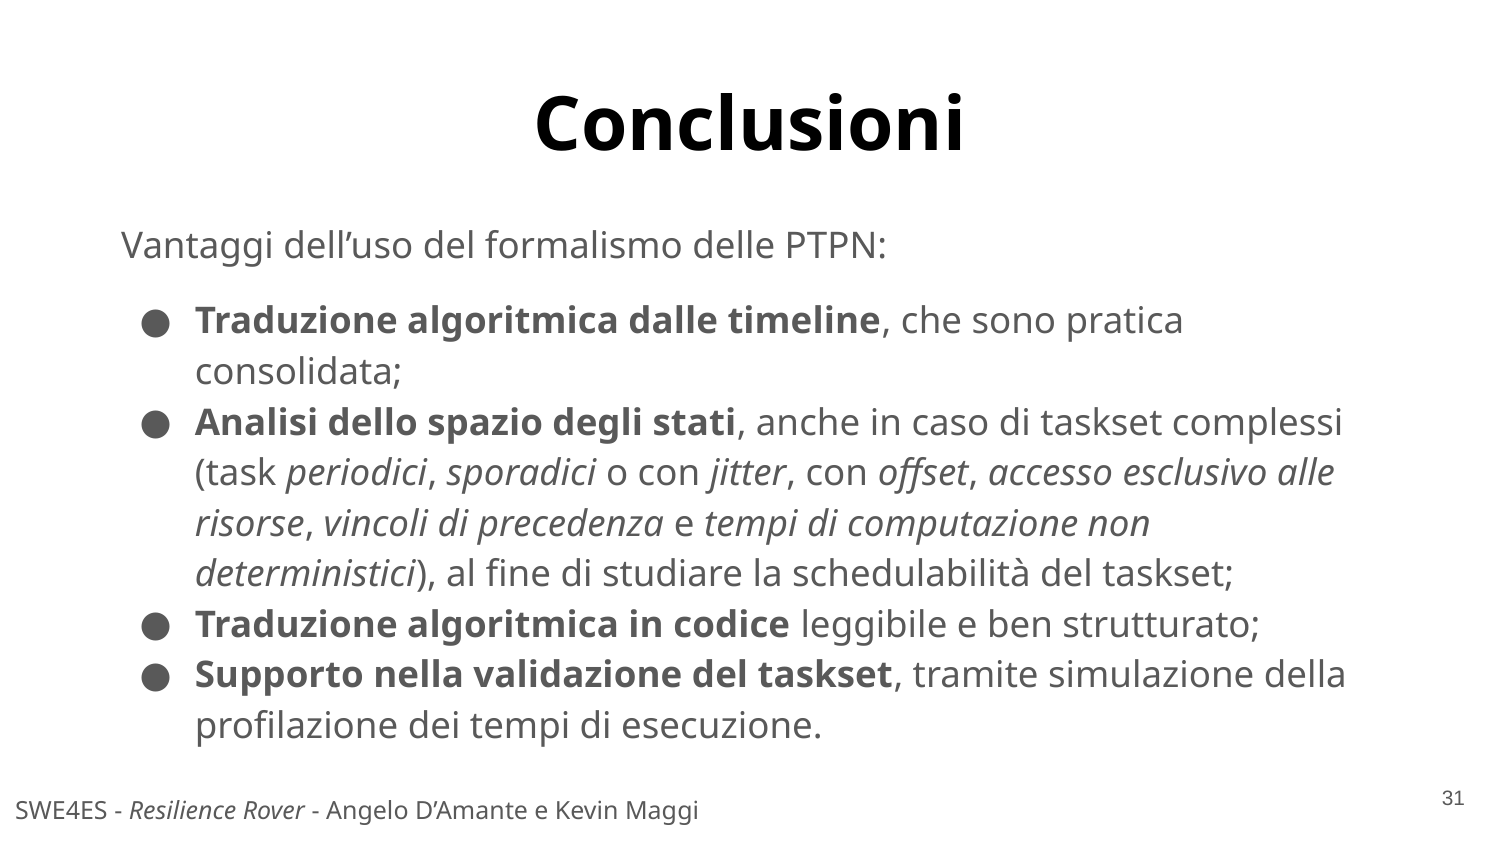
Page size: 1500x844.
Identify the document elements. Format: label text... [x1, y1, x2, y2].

slide_number <number> [1389, 764, 1480, 830]
title Conclusioni [51, 51, 1449, 190]
list Vantaggi dell’uso del formalismo delle PTPN: Traduzione algoritmica dalle timeline, che sono pratica consolidata; Analisi dello spazio degli stati, anche in caso di taskset complessi (task periodici, sporadici o con jitter, con offset, accesso esclusivo alle risorse, vincoli di precedenza e tempi di computazione non deterministici), al fine di studiare la schedulabilità del taskset; Traduzione algoritmica in codice leggibile e ben strutturato; Supporto nella validazione del taskset, tramite simulazione della profilazione dei tempi di esecuzione. [106, 200, 1394, 765]
